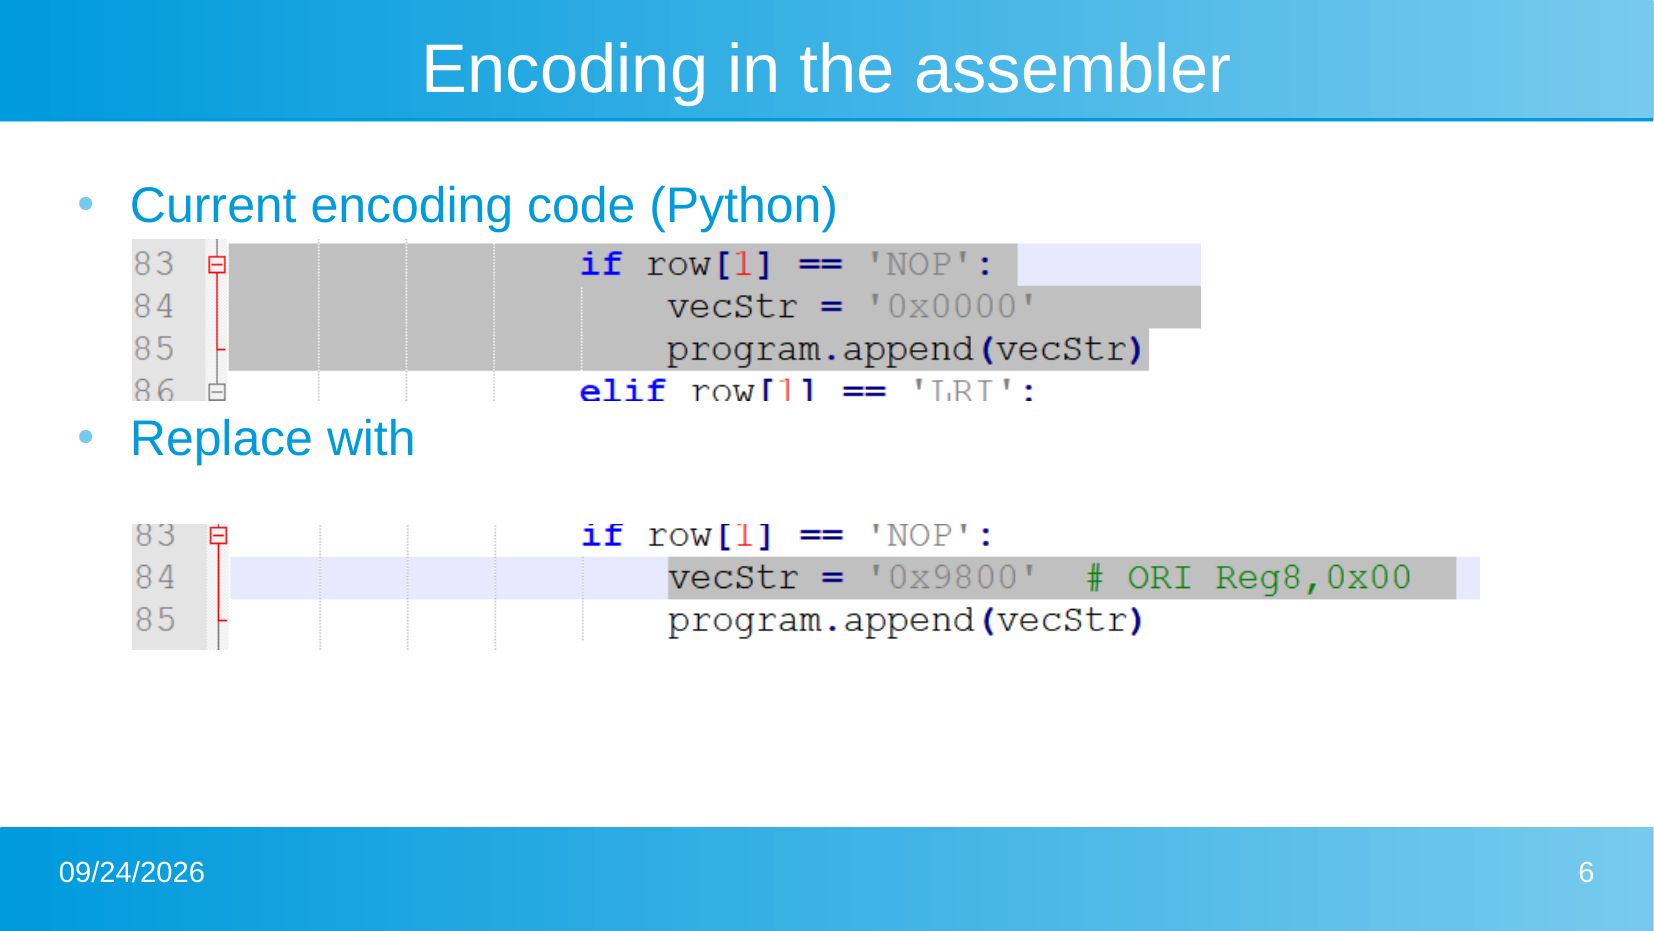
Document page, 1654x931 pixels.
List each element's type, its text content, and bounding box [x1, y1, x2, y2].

picture [132, 239, 1201, 401]
list Current encoding code (Python) Replace with [59, 177, 1595, 263]
title Encoding in the assembler [59, 29, 1595, 108]
picture [132, 524, 1480, 650]
